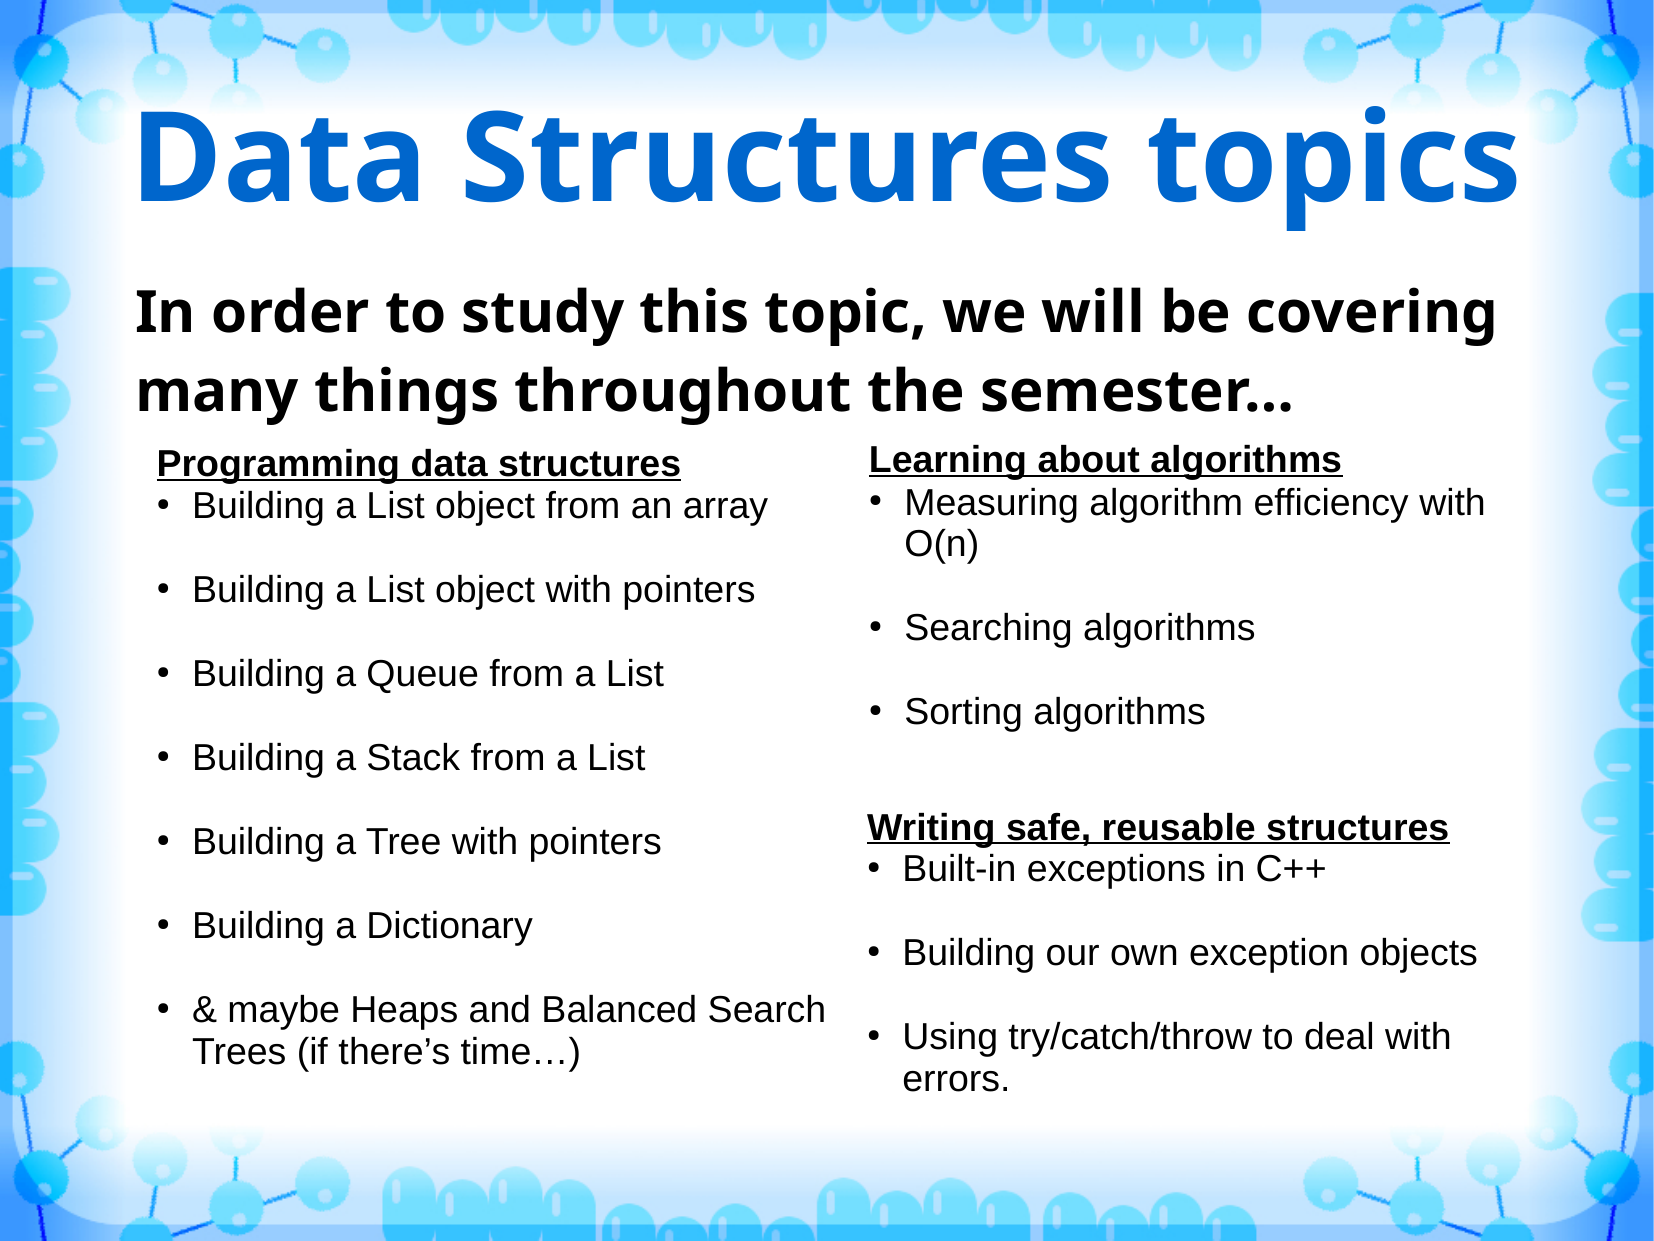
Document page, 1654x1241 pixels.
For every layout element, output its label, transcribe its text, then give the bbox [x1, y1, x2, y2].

text_box In order to study this topic, we will be covering many things throughout the semester… [135, 270, 1531, 412]
title Data Structures topics [82, 49, 1571, 257]
text_box Writing safe, reusable structures Built-in exceptions in C++ Building our own exception objects Using try/catch/throw to deal with errors. [852, 798, 1555, 1147]
text_box Programming data structures Building a List object from an array Building a List object with pointers Building a Queue from a List Building a Stack from a List Building a Tree with pointers Building a Dictionary & maybe Heaps and Balanced Search Trees (if there’s time…) [141, 435, 845, 1080]
picture [0, 0, 1654, 1241]
text_box Learning about algorithms Measuring algorithm efficiency with O(n) Searching algorithms Sorting algorithms [854, 431, 1557, 780]
